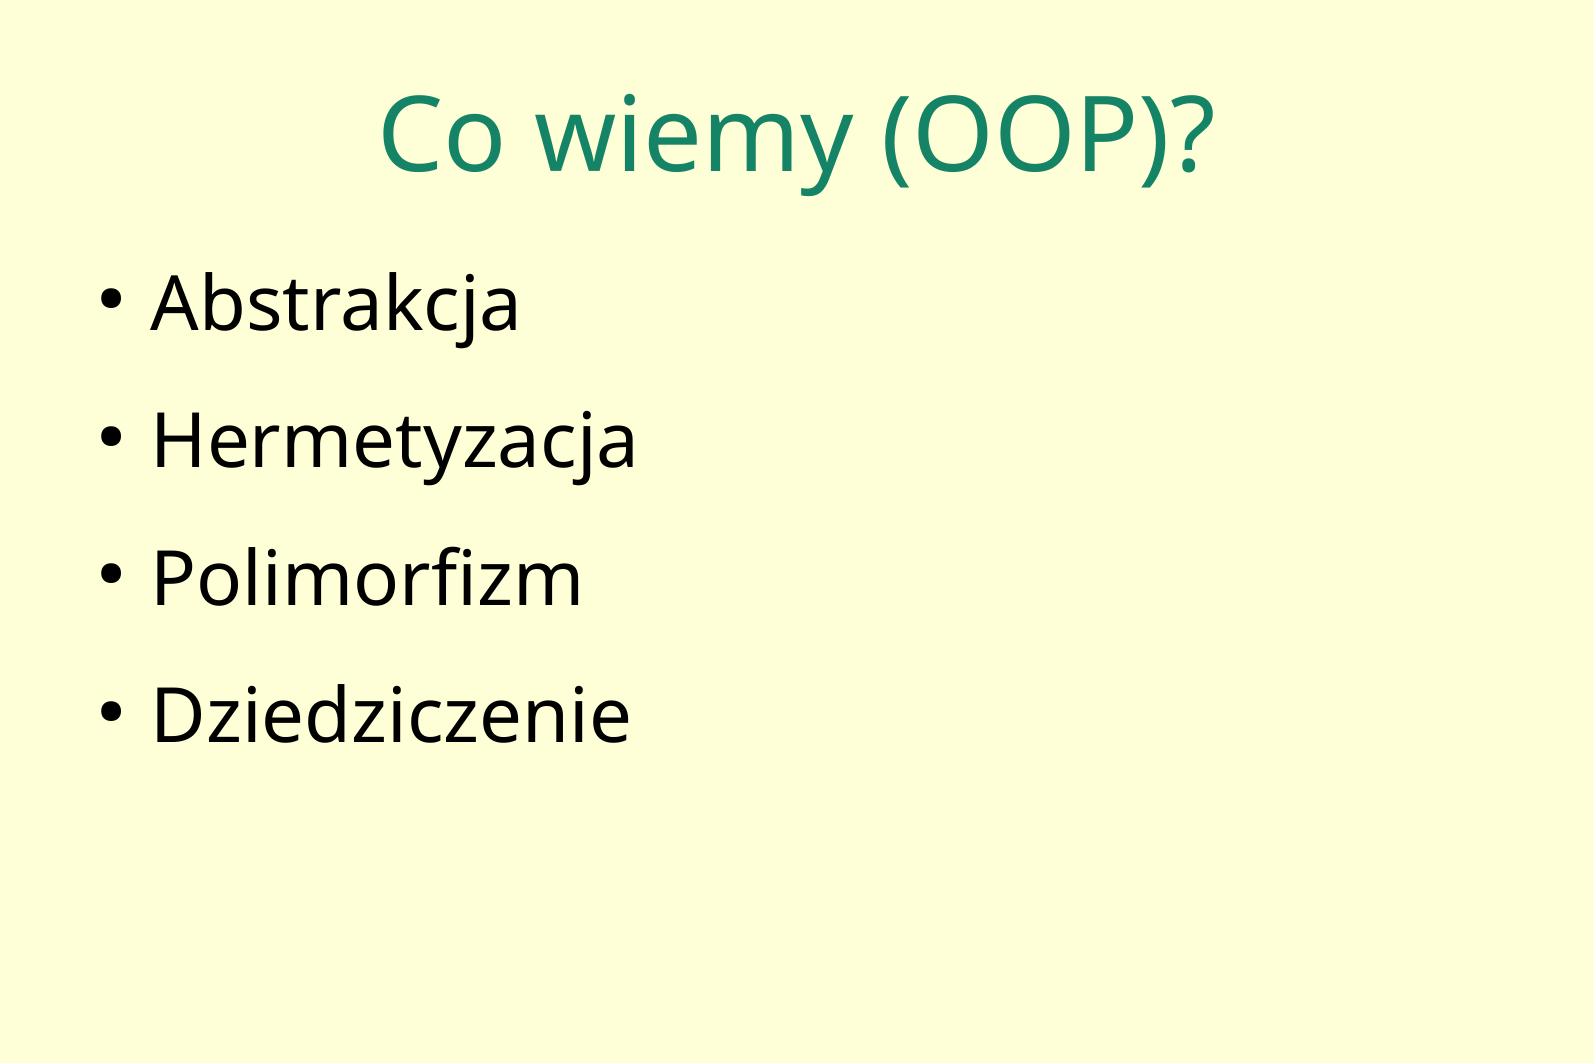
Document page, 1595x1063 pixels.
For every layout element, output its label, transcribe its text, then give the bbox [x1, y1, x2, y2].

list Abstrakcja Hermetyzacja Polimorfizm Dziedziczenie [79, 248, 1515, 866]
title Co wiemy (OOP)? [79, 42, 1515, 220]
